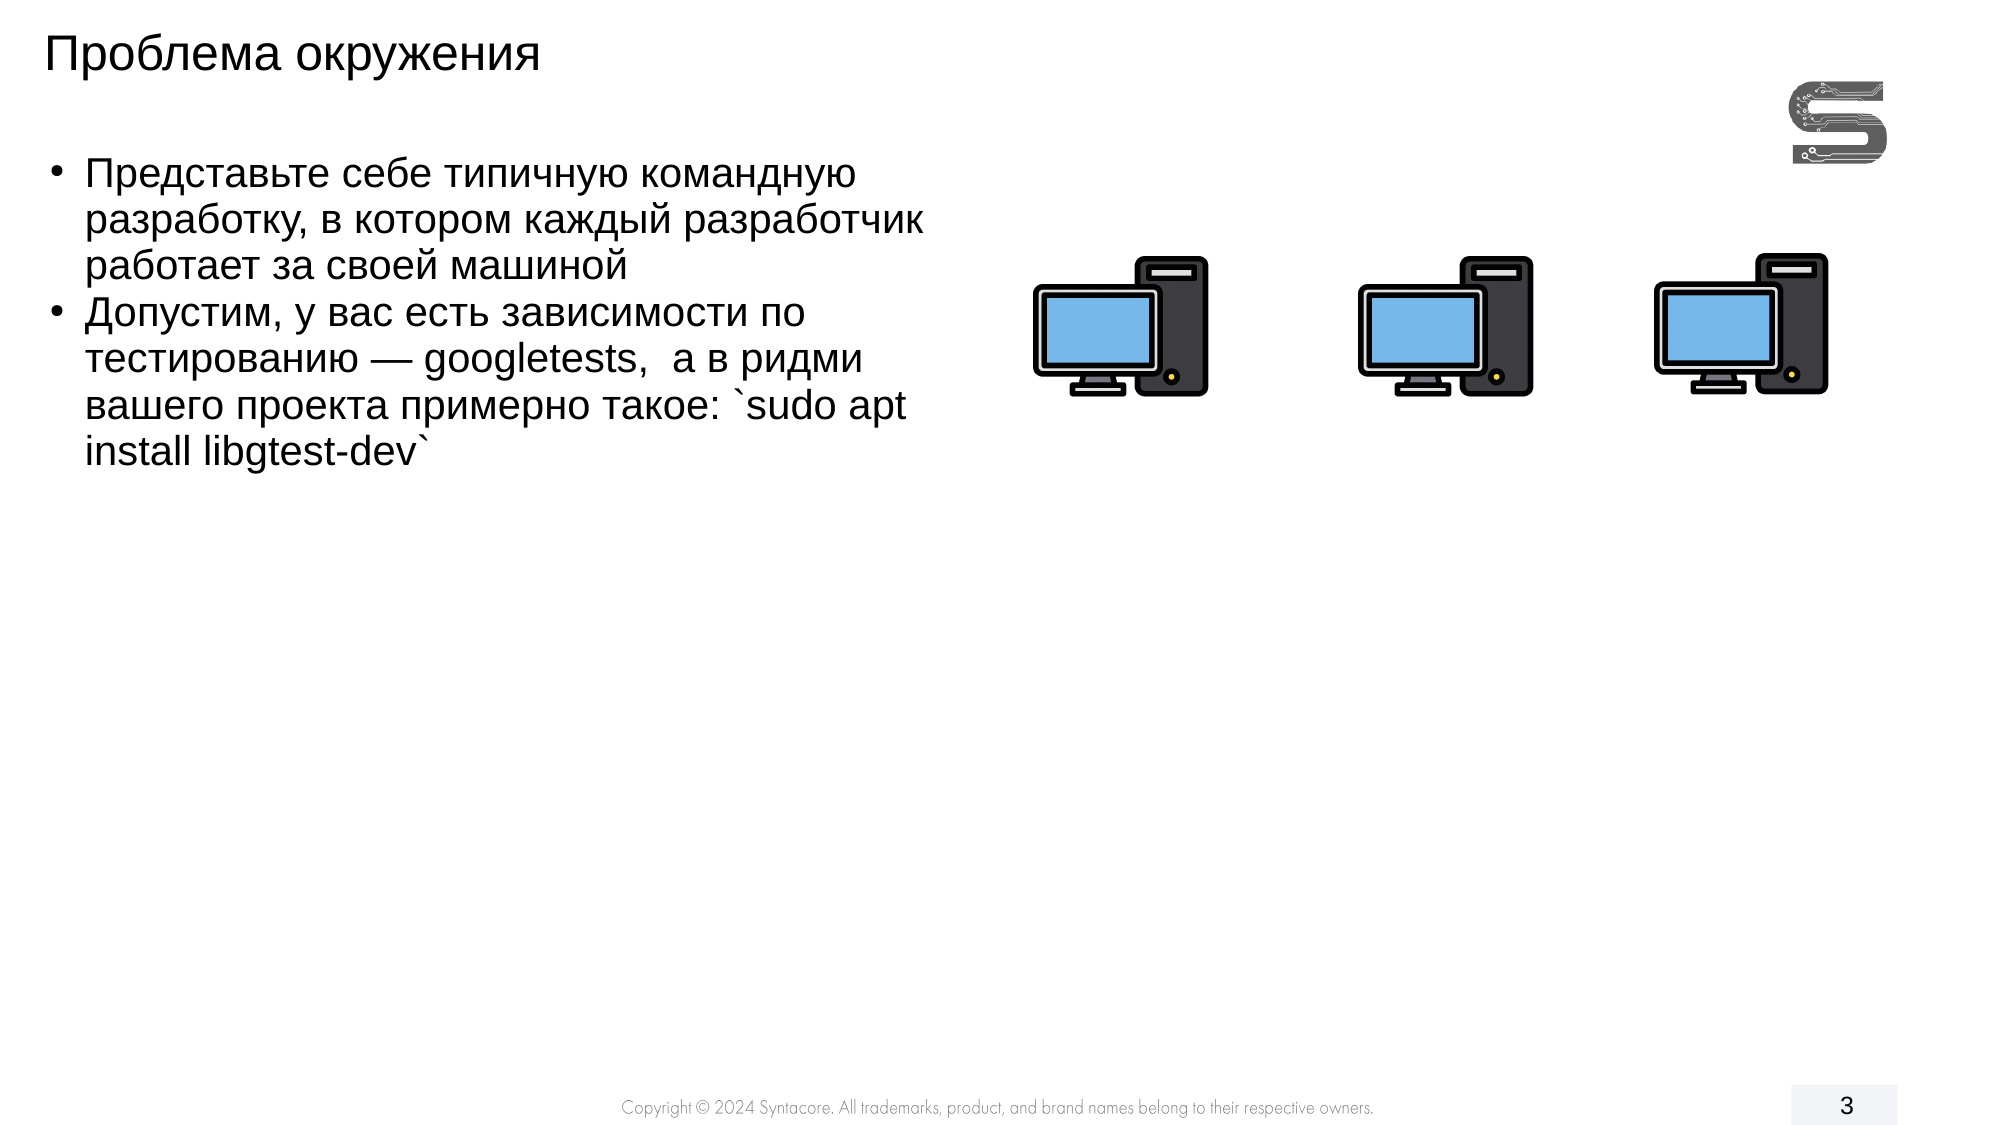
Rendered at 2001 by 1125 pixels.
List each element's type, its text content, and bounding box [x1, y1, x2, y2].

picture [1030, 236, 1211, 416]
picture [621, 1094, 1381, 1119]
text_box <number> [1825, 1084, 1969, 1125]
picture [1355, 236, 1536, 416]
picture [1651, 233, 1831, 414]
text_box Представьте себе типичную командную разработку, в котором каждый разработчик работает за своей машиной Допустим, у вас есть зависимости по тестированию — googletests, а в ридми вашего проекта примерно такое: `sudo apt install libgtest-dev` [34, 141, 1004, 591]
picture [1788, 81, 1887, 164]
text_box Проблема окружения [0, 18, 852, 89]
